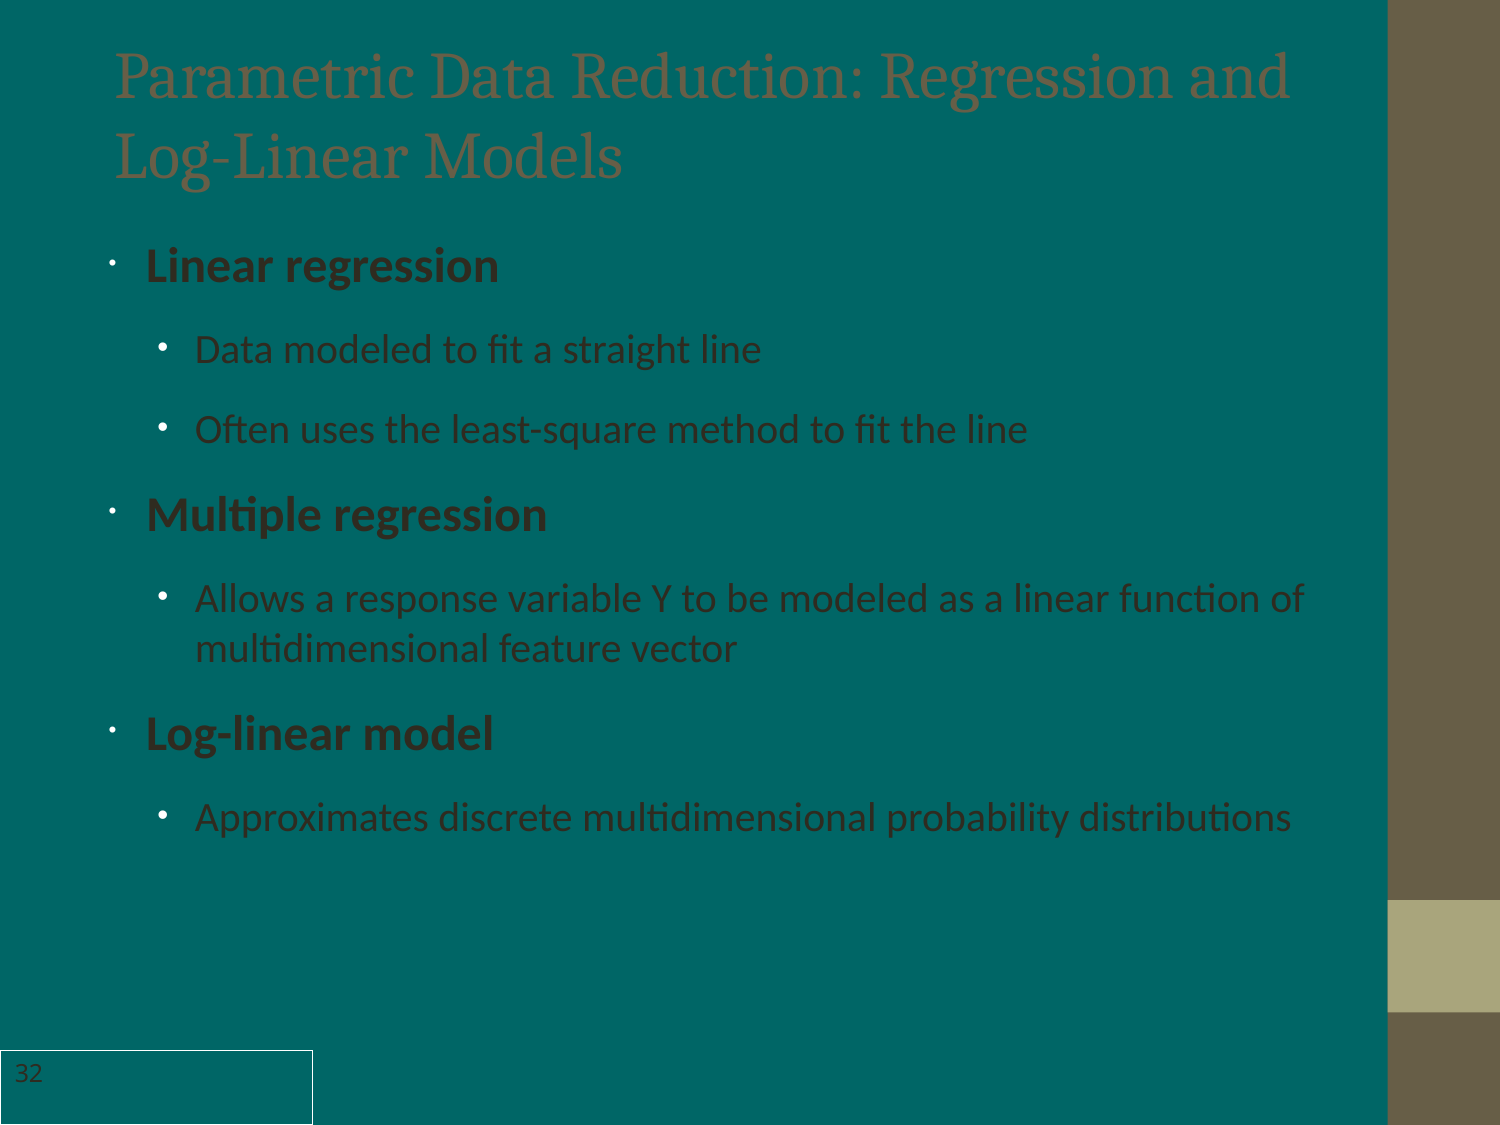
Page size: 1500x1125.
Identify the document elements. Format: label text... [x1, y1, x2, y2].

list Linear regression Data modeled to fit a straight line Often uses the least-square method to fit the line Multiple regression Allows a response variable Y to be modeled as a linear function of multidimensional feature vector Log-linear model Approximates discrete multidimensional probability distributions [75, 225, 1425, 1060]
title Parametric Data Reduction: Regression and Log-Linear Models [99, 24, 1375, 200]
slide_number <number> [0, 1050, 313, 1125]
